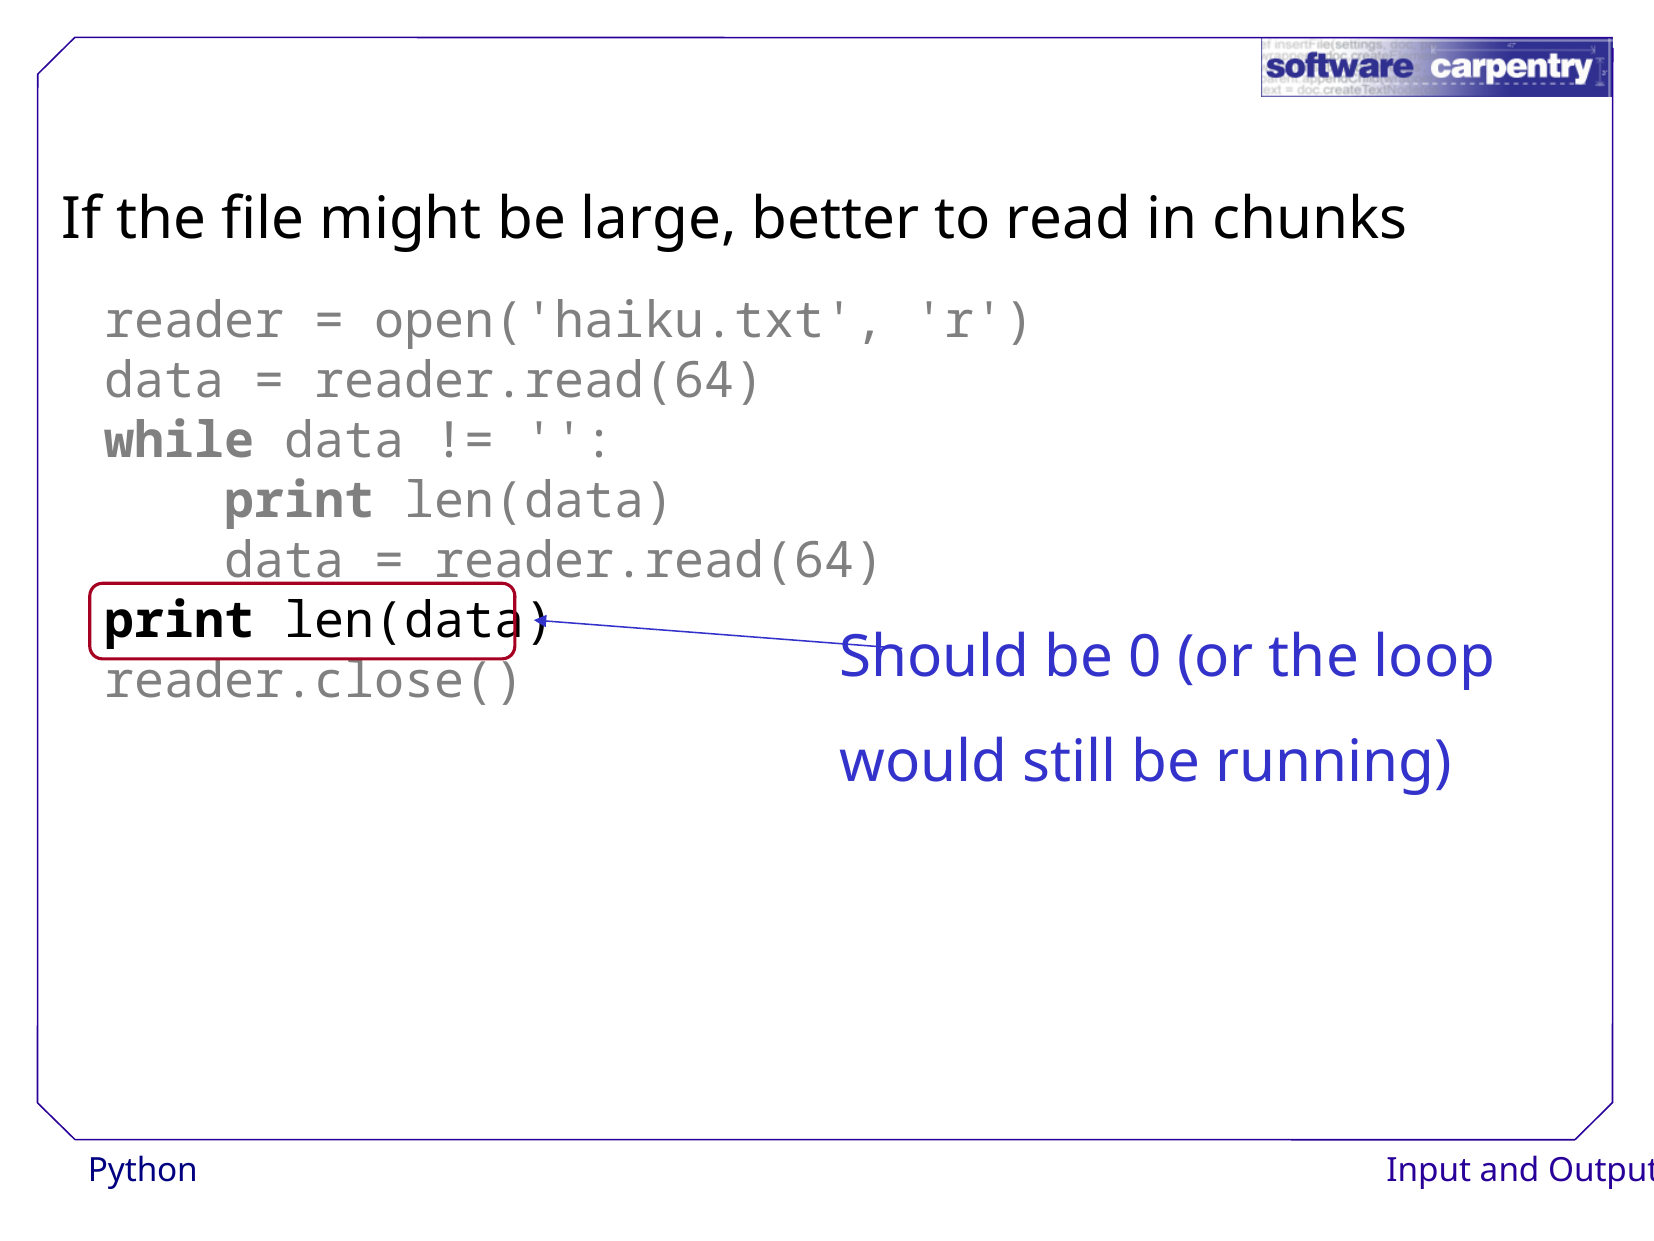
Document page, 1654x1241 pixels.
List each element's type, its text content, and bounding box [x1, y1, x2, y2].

text_box If the file might be large, better to read in chunks [47, 138, 1573, 259]
text_box reader = open('haiku.txt', 'r') data = reader.read(64) while data != '': print len(data) data = reader.read(64) print len(data) reader.close() [89, 279, 1512, 1027]
text_box Should be 0 (or the loop would still be running) [824, 575, 1654, 801]
text_box reader = open('haiku.txt', 'r') data = reader.read(64) while data != '': print len(data) data = reader.read(64) print len(data) reader.close() [92, 585, 513, 657]
picture [1261, 39, 1613, 97]
